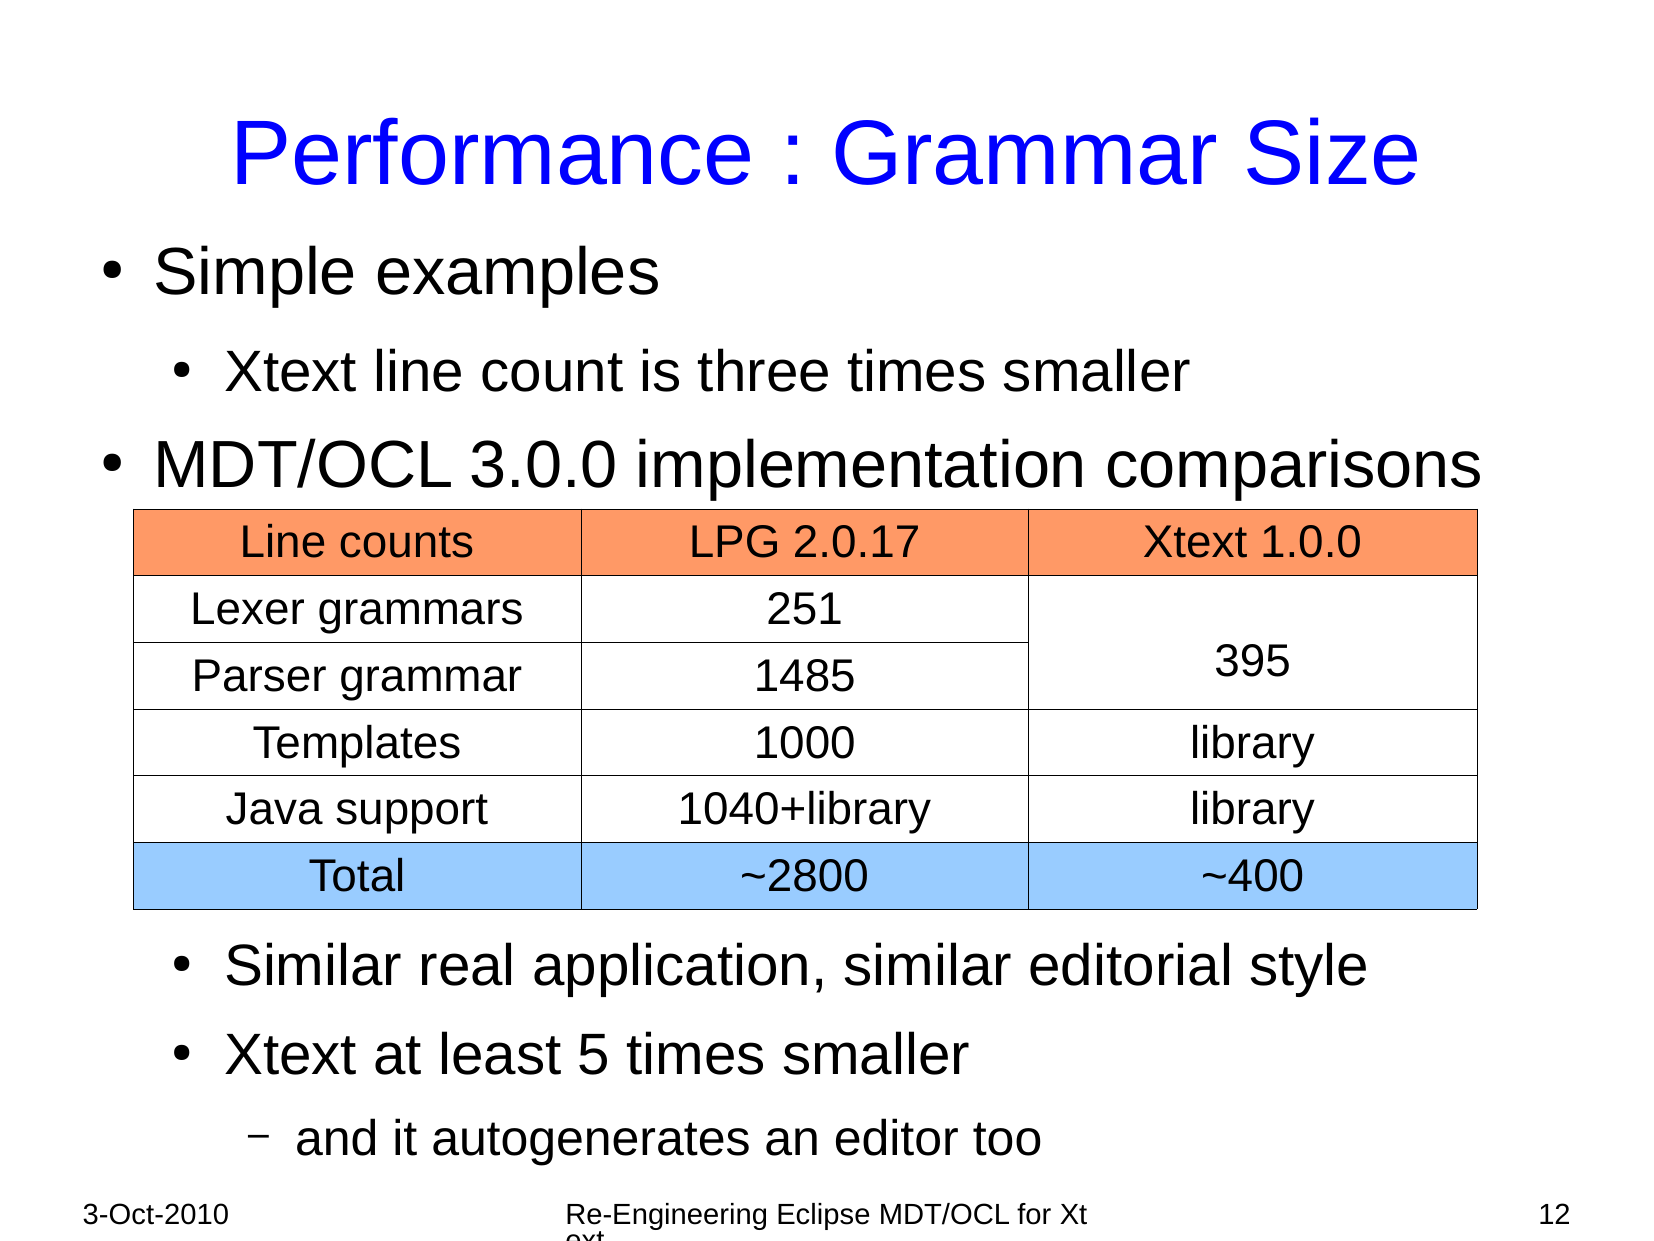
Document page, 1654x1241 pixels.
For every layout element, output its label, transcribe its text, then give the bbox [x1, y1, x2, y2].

table_cell 1040+library [582, 776, 1028, 842]
table_header LPG 2.0.17 [582, 510, 1028, 575]
table_cell ~400 [1029, 843, 1477, 909]
table_cell 395 [1029, 576, 1477, 709]
table_cell ~2800 [582, 843, 1028, 909]
table_cell 1485 [582, 643, 1028, 709]
table_header Line counts [134, 510, 581, 575]
list Simple examples Xtext line count is three times smaller MDT/OCL 3.0.0 implementation comparisons Similar real application, similar editorial style Xtext at least 5 times smaller and it autogenerates an editor too [82, 234, 1571, 1166]
table_cell 1000 [582, 710, 1028, 775]
table_cell Parser grammar [134, 643, 581, 709]
table_cell Total [134, 843, 581, 909]
table_header Xtext 1.0.0 [1029, 510, 1477, 575]
table_cell Java support [134, 776, 581, 842]
table_cell Templates [134, 710, 581, 775]
table_cell Lexer grammars [134, 576, 581, 642]
title Performance : Grammar Size [82, 49, 1571, 234]
table_cell library [1029, 776, 1477, 842]
table_cell library [1029, 710, 1477, 775]
table_cell 251 [582, 576, 1028, 642]
